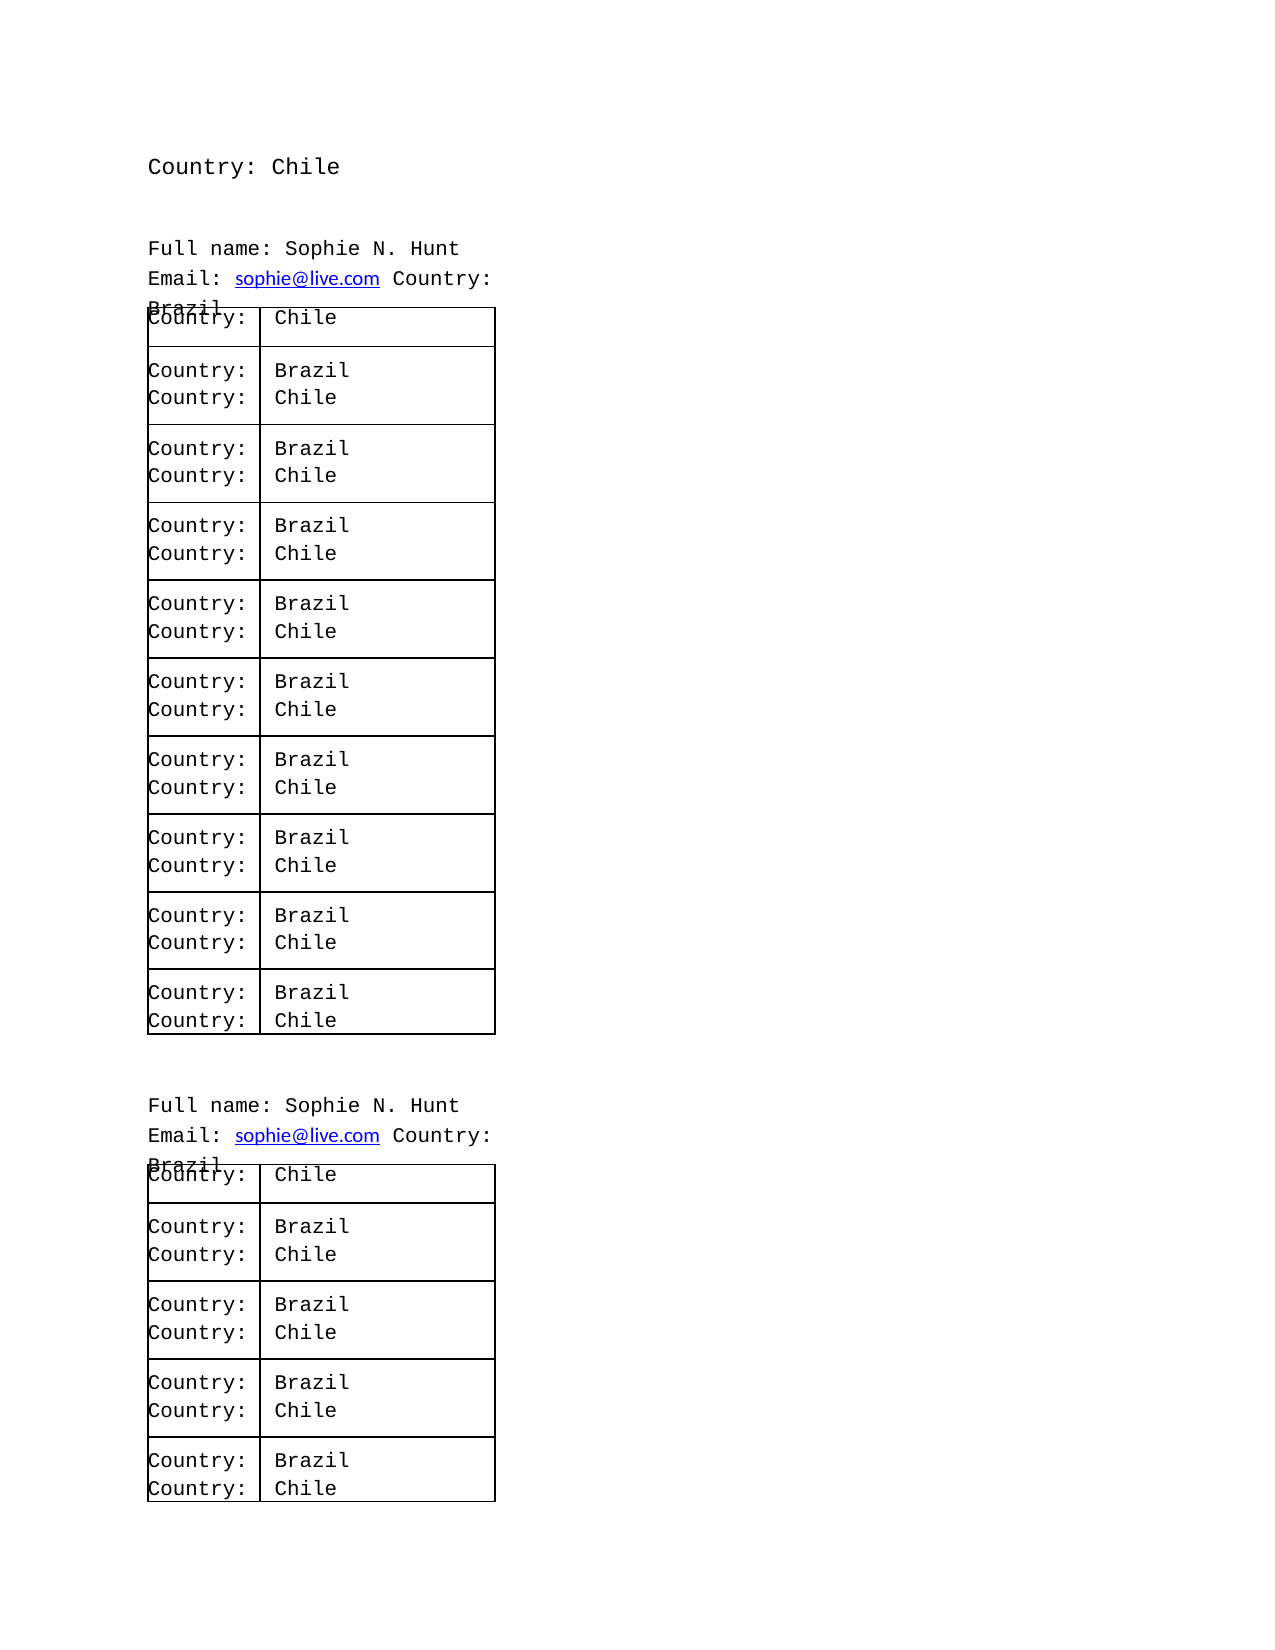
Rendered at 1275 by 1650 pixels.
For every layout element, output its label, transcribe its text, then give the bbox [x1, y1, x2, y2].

table_cell Country: Country: [149, 1204, 259, 1280]
table_cell Country: Country: [149, 815, 259, 891]
table_cell Brazil Chile [261, 581, 494, 657]
table_cell Country: Country: [149, 737, 259, 813]
table_cell Country: Country: [149, 1282, 259, 1358]
table_cell Brazil Chile [261, 970, 494, 1033]
text_box Country: Chile [147, 152, 344, 178]
table_header Chile [261, 308, 494, 346]
table_cell Country: Country: [149, 970, 259, 1033]
table_cell Brazil Chile [261, 1204, 494, 1280]
text_box Full name: Sophie N. Hunt Email: sophie@live.com Country: Brazil [147, 1086, 495, 1164]
table_header Chile [261, 1165, 494, 1202]
table_cell Brazil Chile [261, 893, 494, 968]
table_cell Country: Country: [149, 581, 259, 657]
table_cell Brazil Chile [261, 347, 494, 424]
table_cell Brazil Chile [261, 659, 494, 735]
table_header Country: [149, 1165, 259, 1202]
table_cell Brazil Chile [261, 1438, 494, 1501]
text_box Full name: Sophie N. Hunt Email: sophie@live.com Country: Brazil [147, 229, 495, 307]
table_cell Country: Country: [149, 1438, 259, 1501]
table_cell Brazil Chile [261, 425, 494, 502]
table_cell Brazil Chile [261, 1282, 494, 1358]
table_cell Country: Country: [149, 425, 259, 502]
table_header Country: [149, 308, 259, 346]
table_cell Country: Country: [149, 893, 259, 968]
table_cell Country: Country: [149, 347, 259, 424]
table_cell Country: Country: [149, 659, 259, 735]
table_cell Brazil Chile [261, 503, 494, 579]
table_cell Brazil Chile [261, 1360, 494, 1436]
table_cell Brazil Chile [261, 815, 494, 891]
table_cell Country: Country: [149, 1360, 259, 1436]
table_cell Country: Country: [149, 503, 259, 579]
table_cell Brazil Chile [261, 737, 494, 813]
